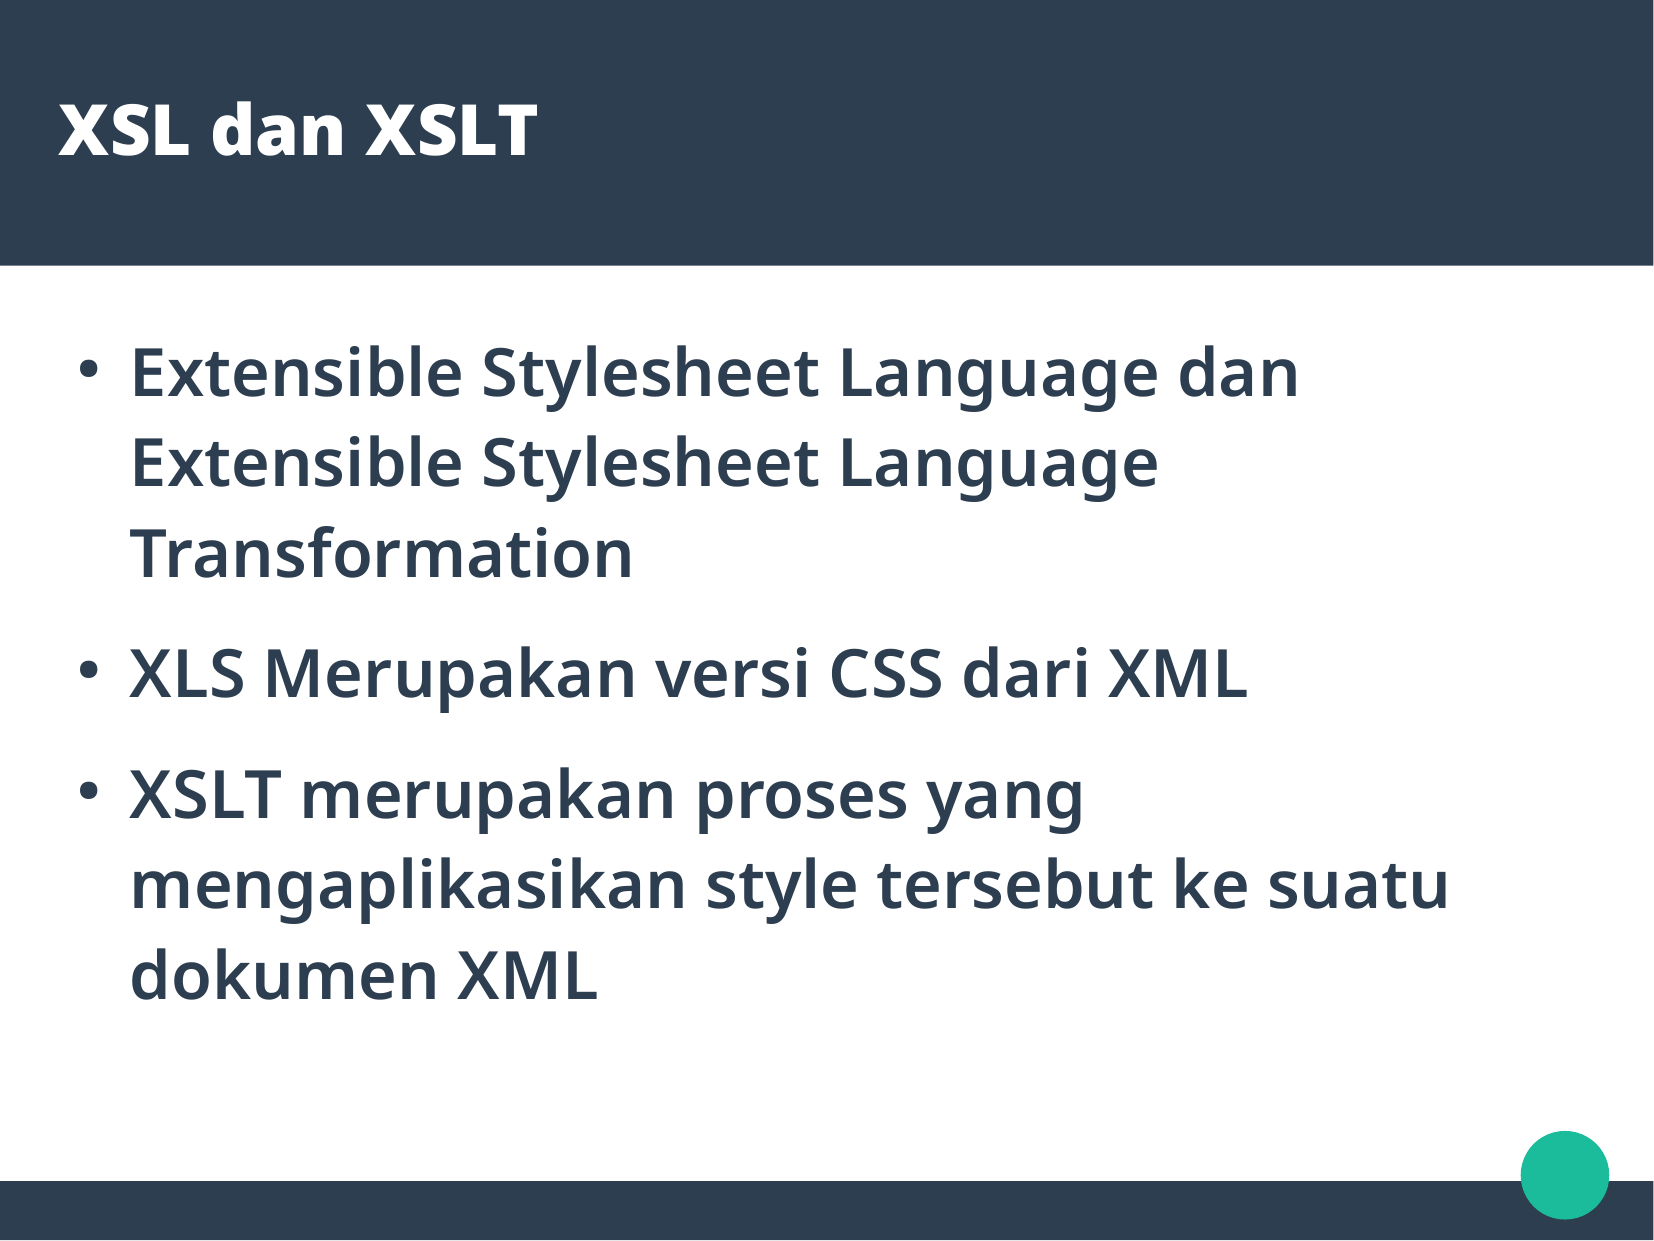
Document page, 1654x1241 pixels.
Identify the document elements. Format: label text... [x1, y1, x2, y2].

list Extensible Stylesheet Language dan Extensible Stylesheet Language Transformation XLS Merupakan versi CSS dari XML XSLT merupakan proses yang mengaplikasikan style tersebut ke suatu dokumen XML [59, 324, 1595, 1152]
title XSL dan XSLT [59, 49, 1595, 207]
